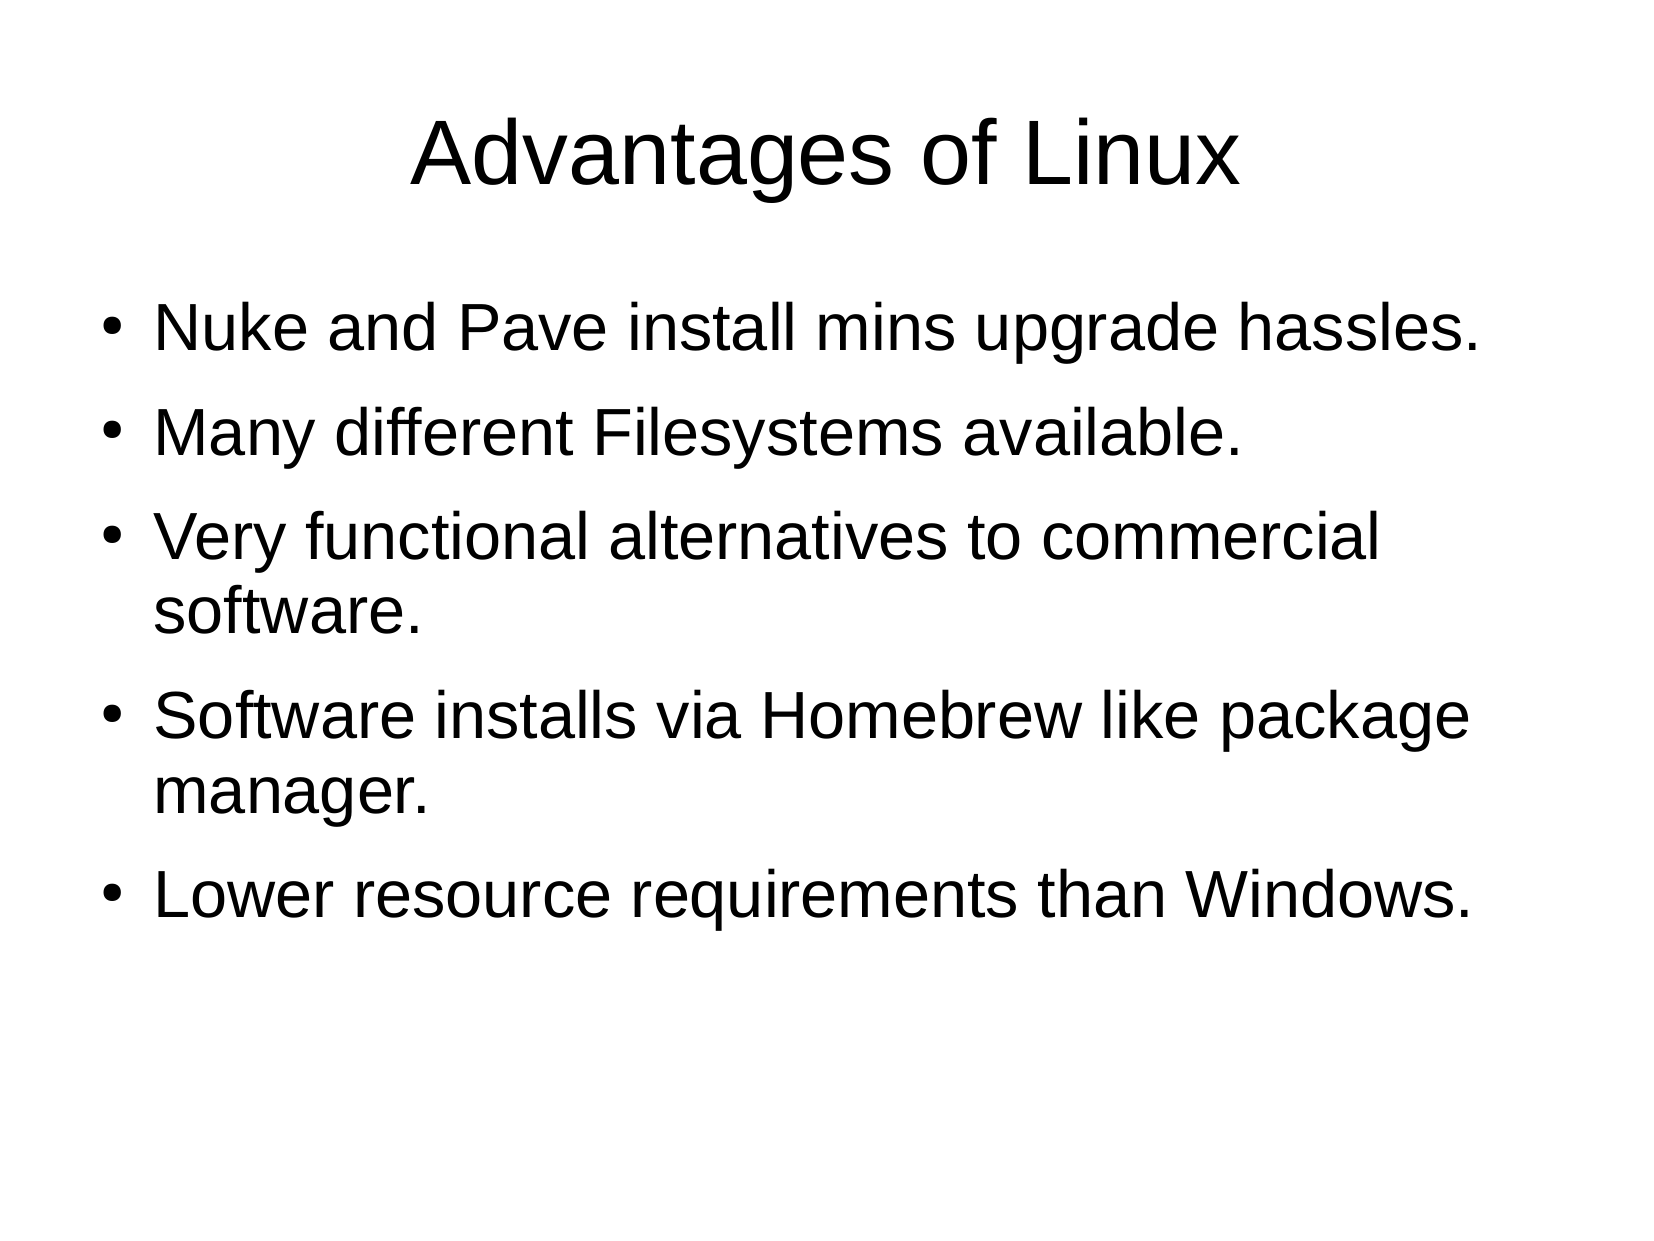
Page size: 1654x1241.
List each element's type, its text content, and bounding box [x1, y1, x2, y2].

title Advantages of Linux [82, 49, 1571, 257]
list Nuke and Pave install mins upgrade hassles. Many different Filesystems available. Very functional alternatives to commercial software. Software installs via Homebrew like package manager. Lower resource requirements than Windows. [82, 290, 1571, 1010]
